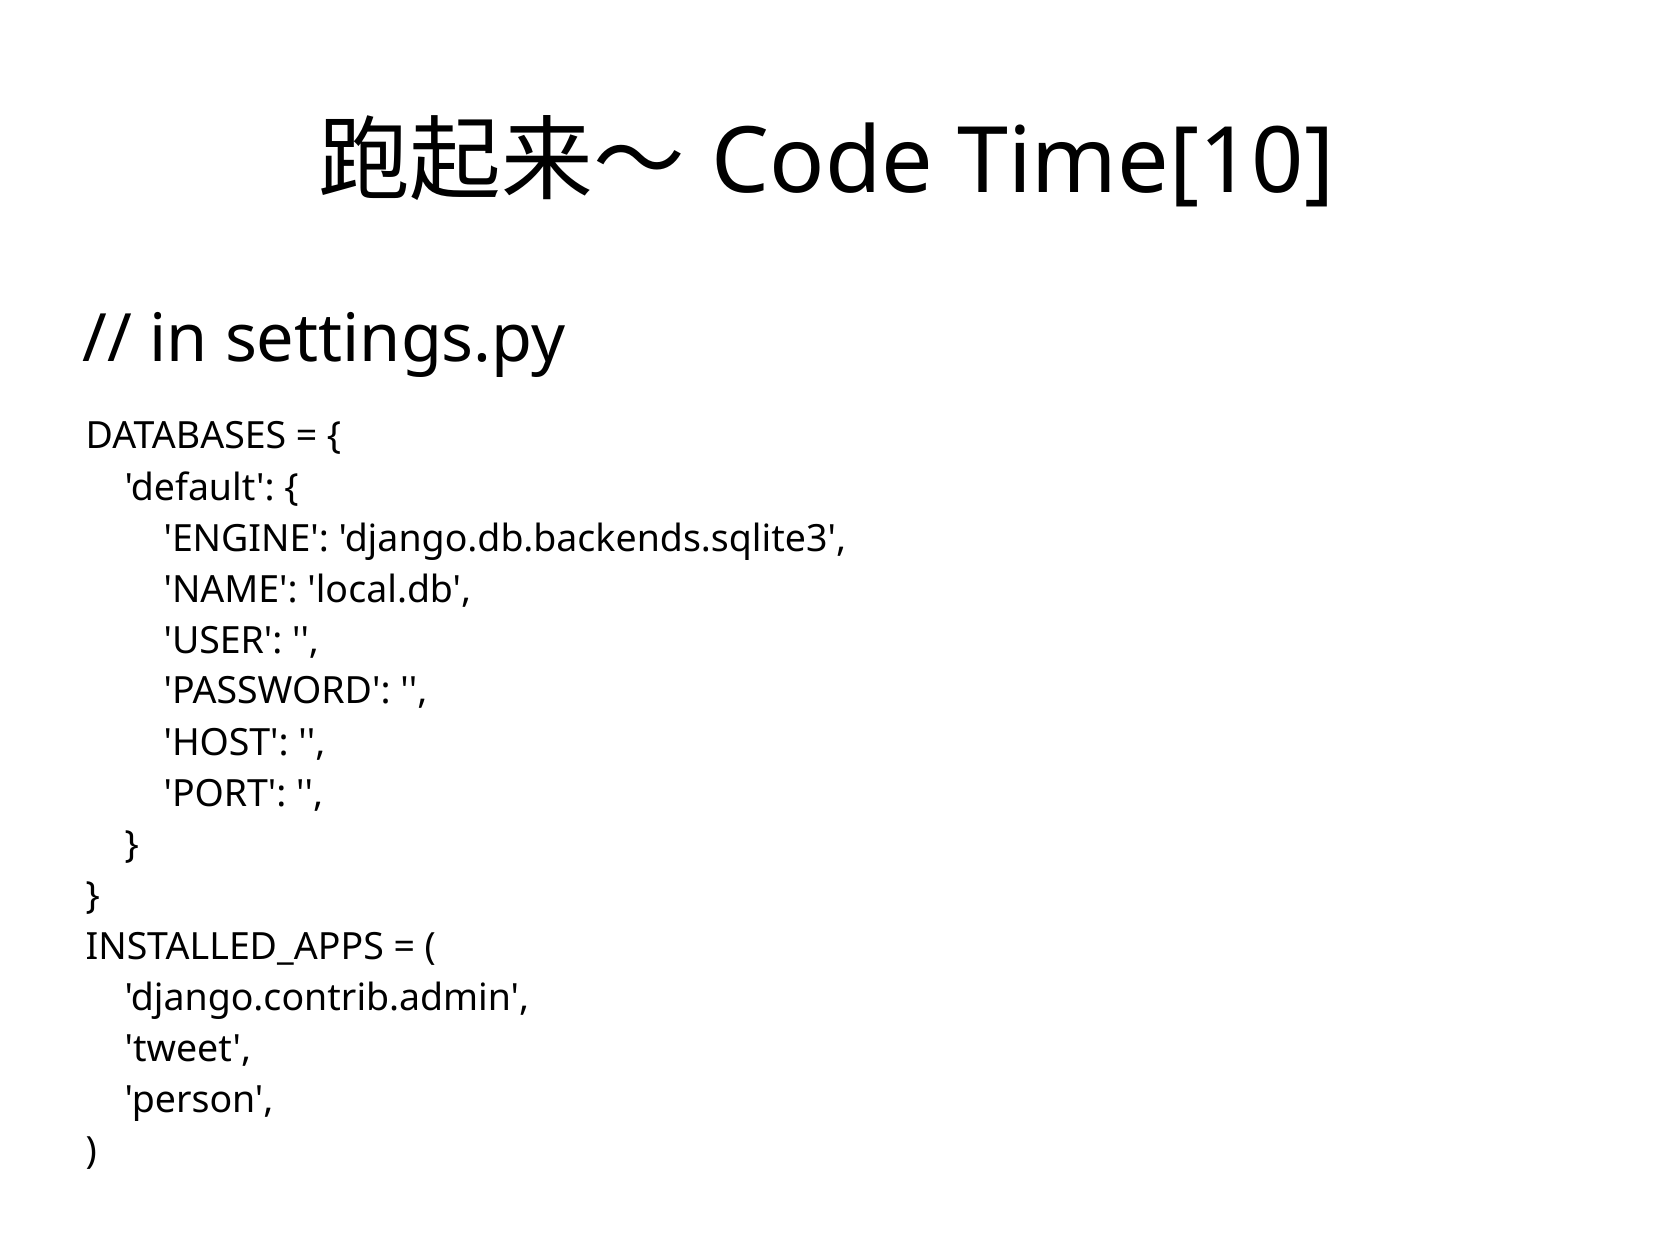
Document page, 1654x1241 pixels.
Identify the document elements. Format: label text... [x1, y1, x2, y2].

title 跑起来～Code Time[10] [82, 49, 1571, 257]
text_box DATABASES = { 'default': { 'ENGINE': 'django.db.backends.sqlite3', 'NAME': 'local.db', 'USER': '', 'PASSWORD': '', 'HOST': '', 'PORT': '', } } INSTALLED_APPS = ( 'django.contrib.admin', 'tweet', 'person', ) [70, 401, 1536, 1073]
list // in settings.py [82, 290, 1538, 497]
